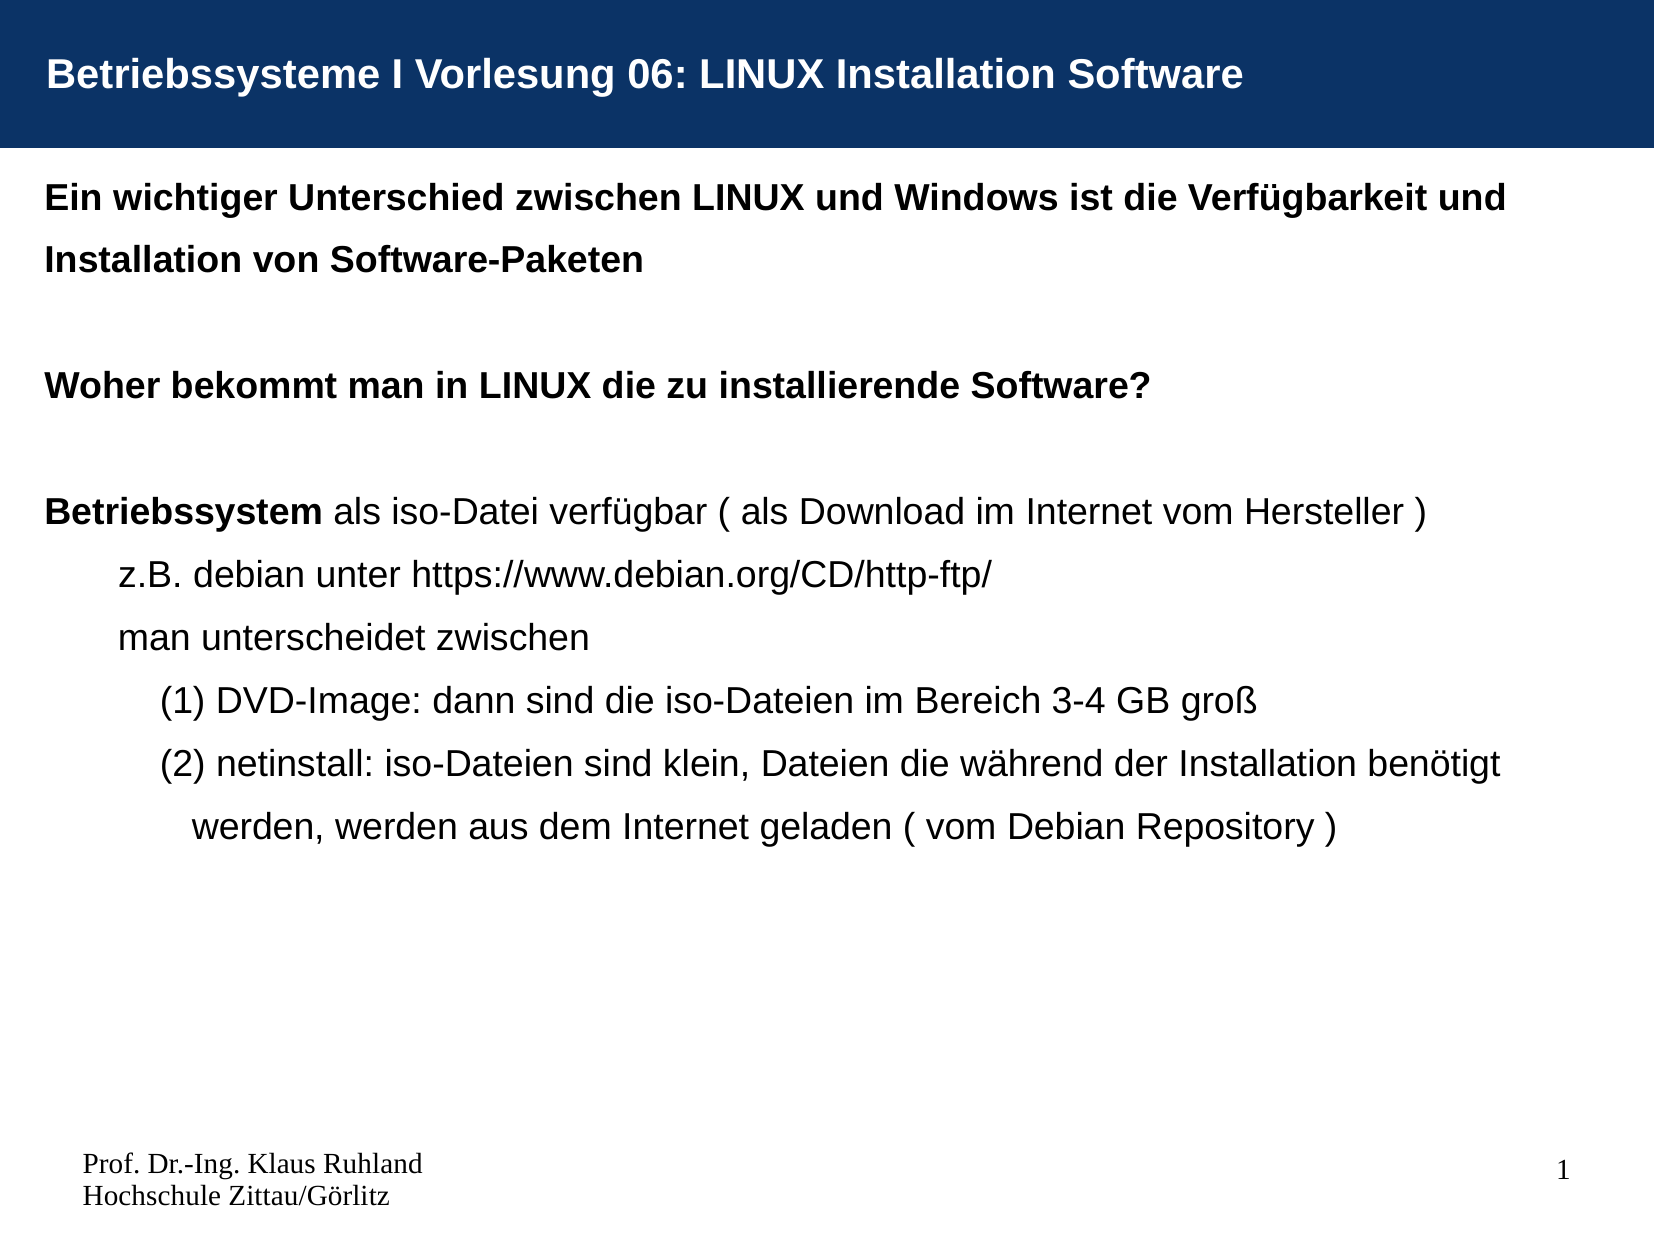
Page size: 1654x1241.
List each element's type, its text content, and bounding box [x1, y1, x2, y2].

text_box Ein wichtiger Unterschied zwischen LINUX und Windows ist die Verfügbarkeit und Installation von Software-Paketen Woher bekommt man in LINUX die zu installierende Software? Betriebssystem als iso-Datei verfügbar ( als Download im Internet vom Hersteller ) z.B. debian unter https://www.debian.org/CD/http-ftp/ man unterscheidet zwischen (1) DVD-Image: dann sind die iso-Dateien im Bereich 3-4 GB groß (2) netinstall: iso-Dateien sind klein, Dateien die während der Installation benötigt werden, werden aus dem Internet geladen ( vom Debian Repository ) [29, 147, 1565, 1121]
